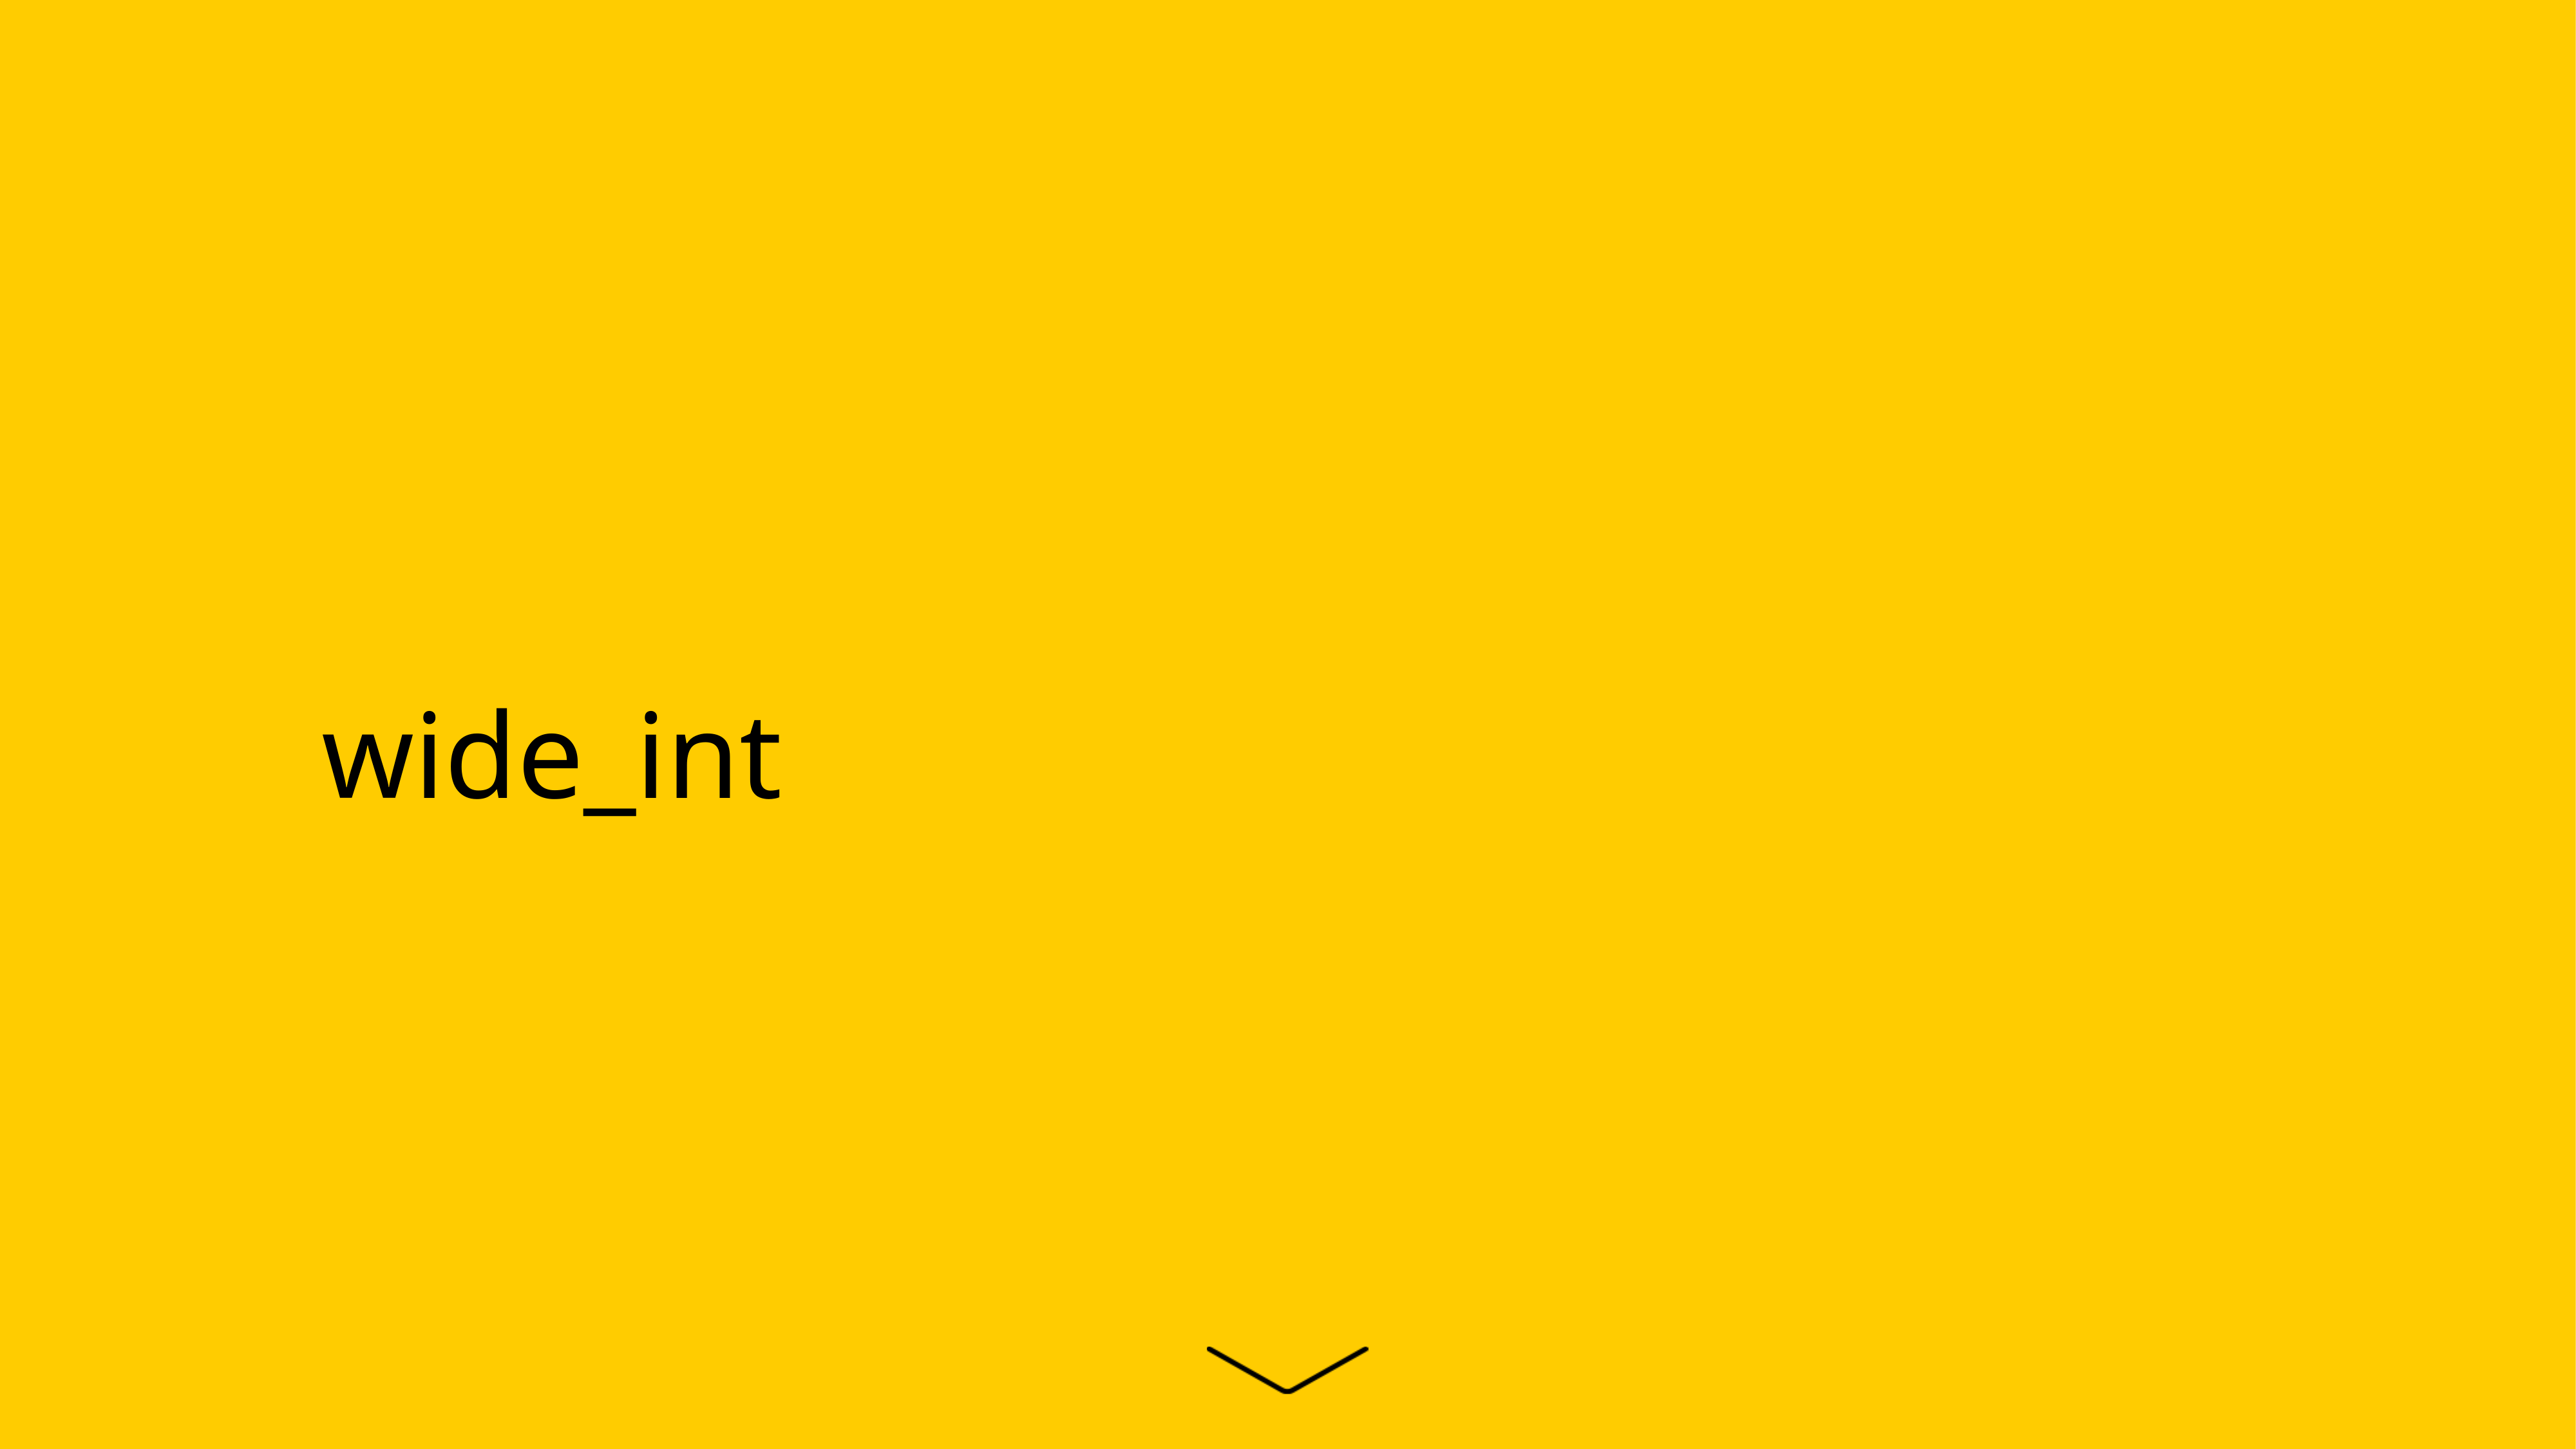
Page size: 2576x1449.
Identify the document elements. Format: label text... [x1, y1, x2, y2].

picture [1207, 1347, 1368, 1396]
title wide_int [321, 429, 2253, 1074]
